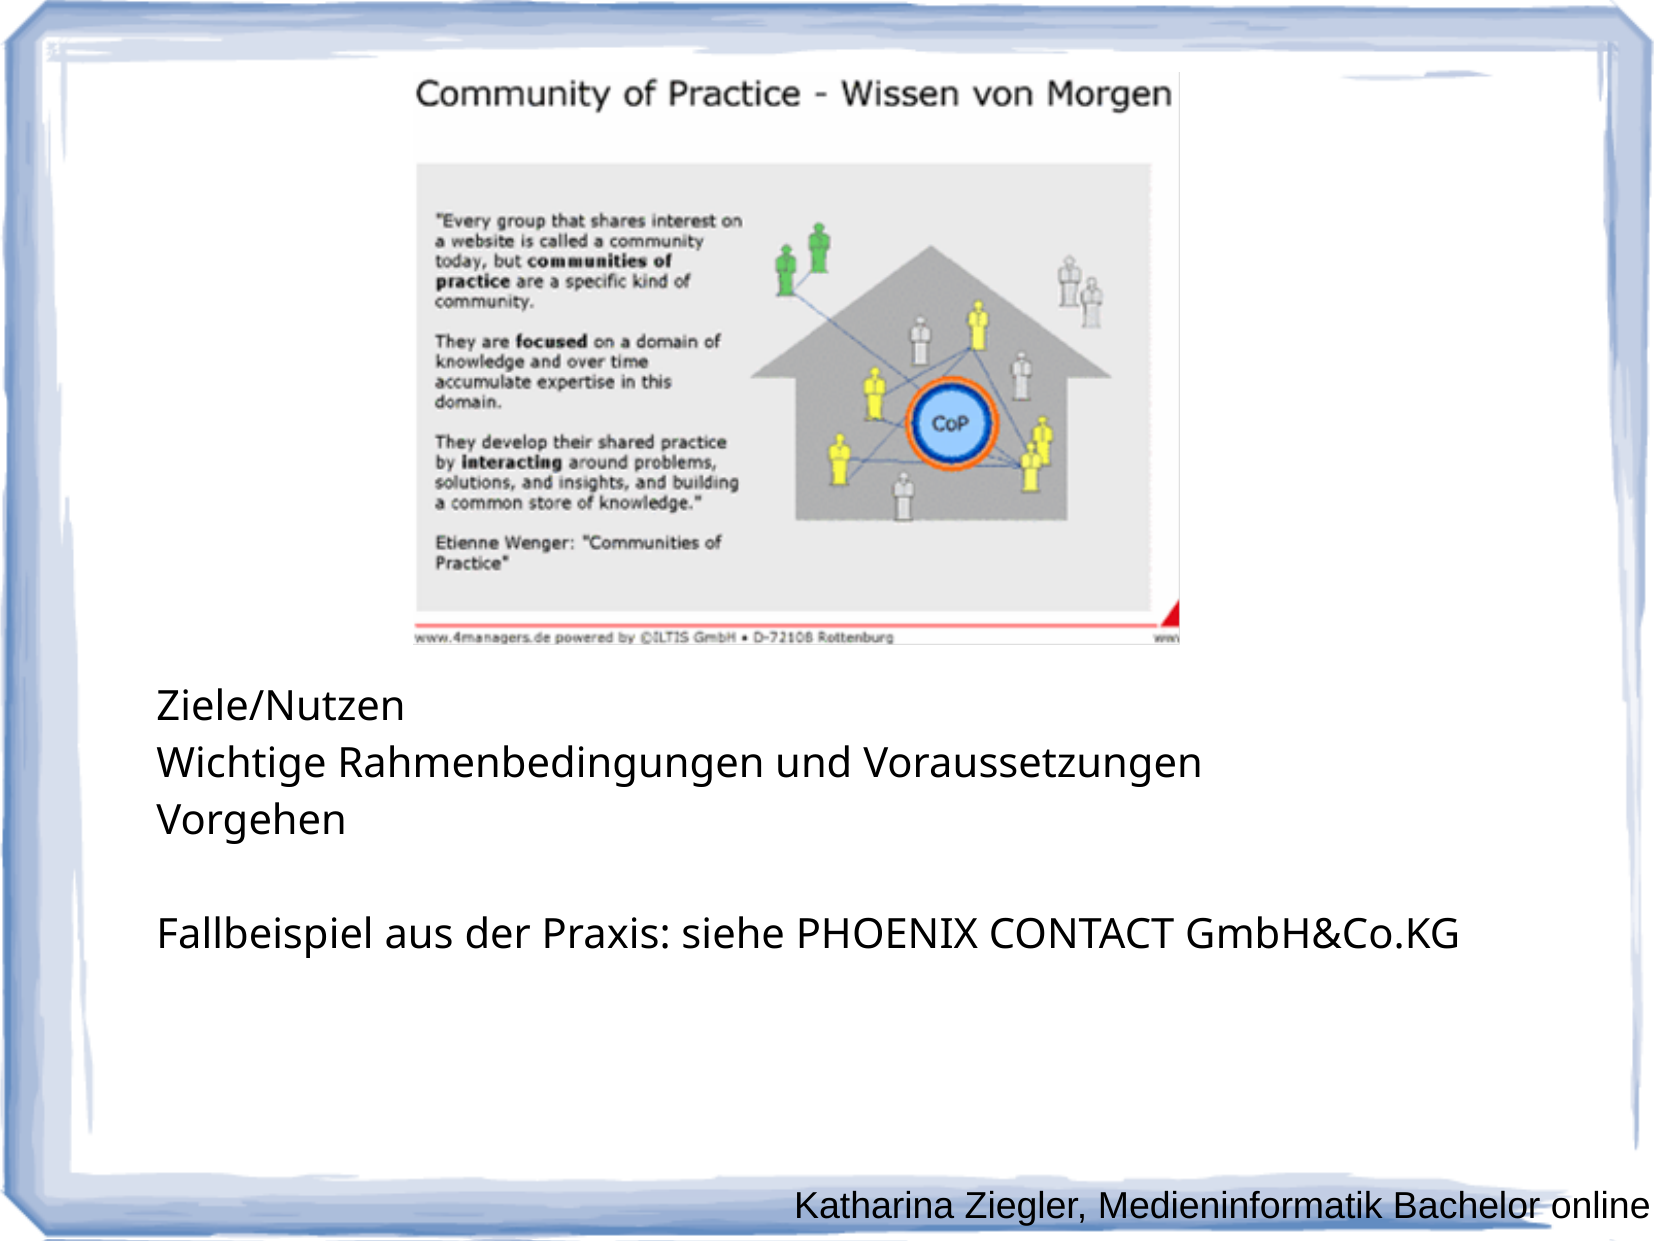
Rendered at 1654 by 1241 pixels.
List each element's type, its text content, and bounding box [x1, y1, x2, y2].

text_box Ziele/Nutzen Wichtige Rahmenbedingungen und Voraussetzungen Vorgehen Fallbeispiel aus der Praxis: siehe PHOENIX CONTACT GmbH&Co.KG [141, 668, 1501, 1063]
text_box Katharina Ziegler, Medieninformatik Bachelor online [749, 1176, 1654, 1241]
picture [0, 0, 1654, 1241]
